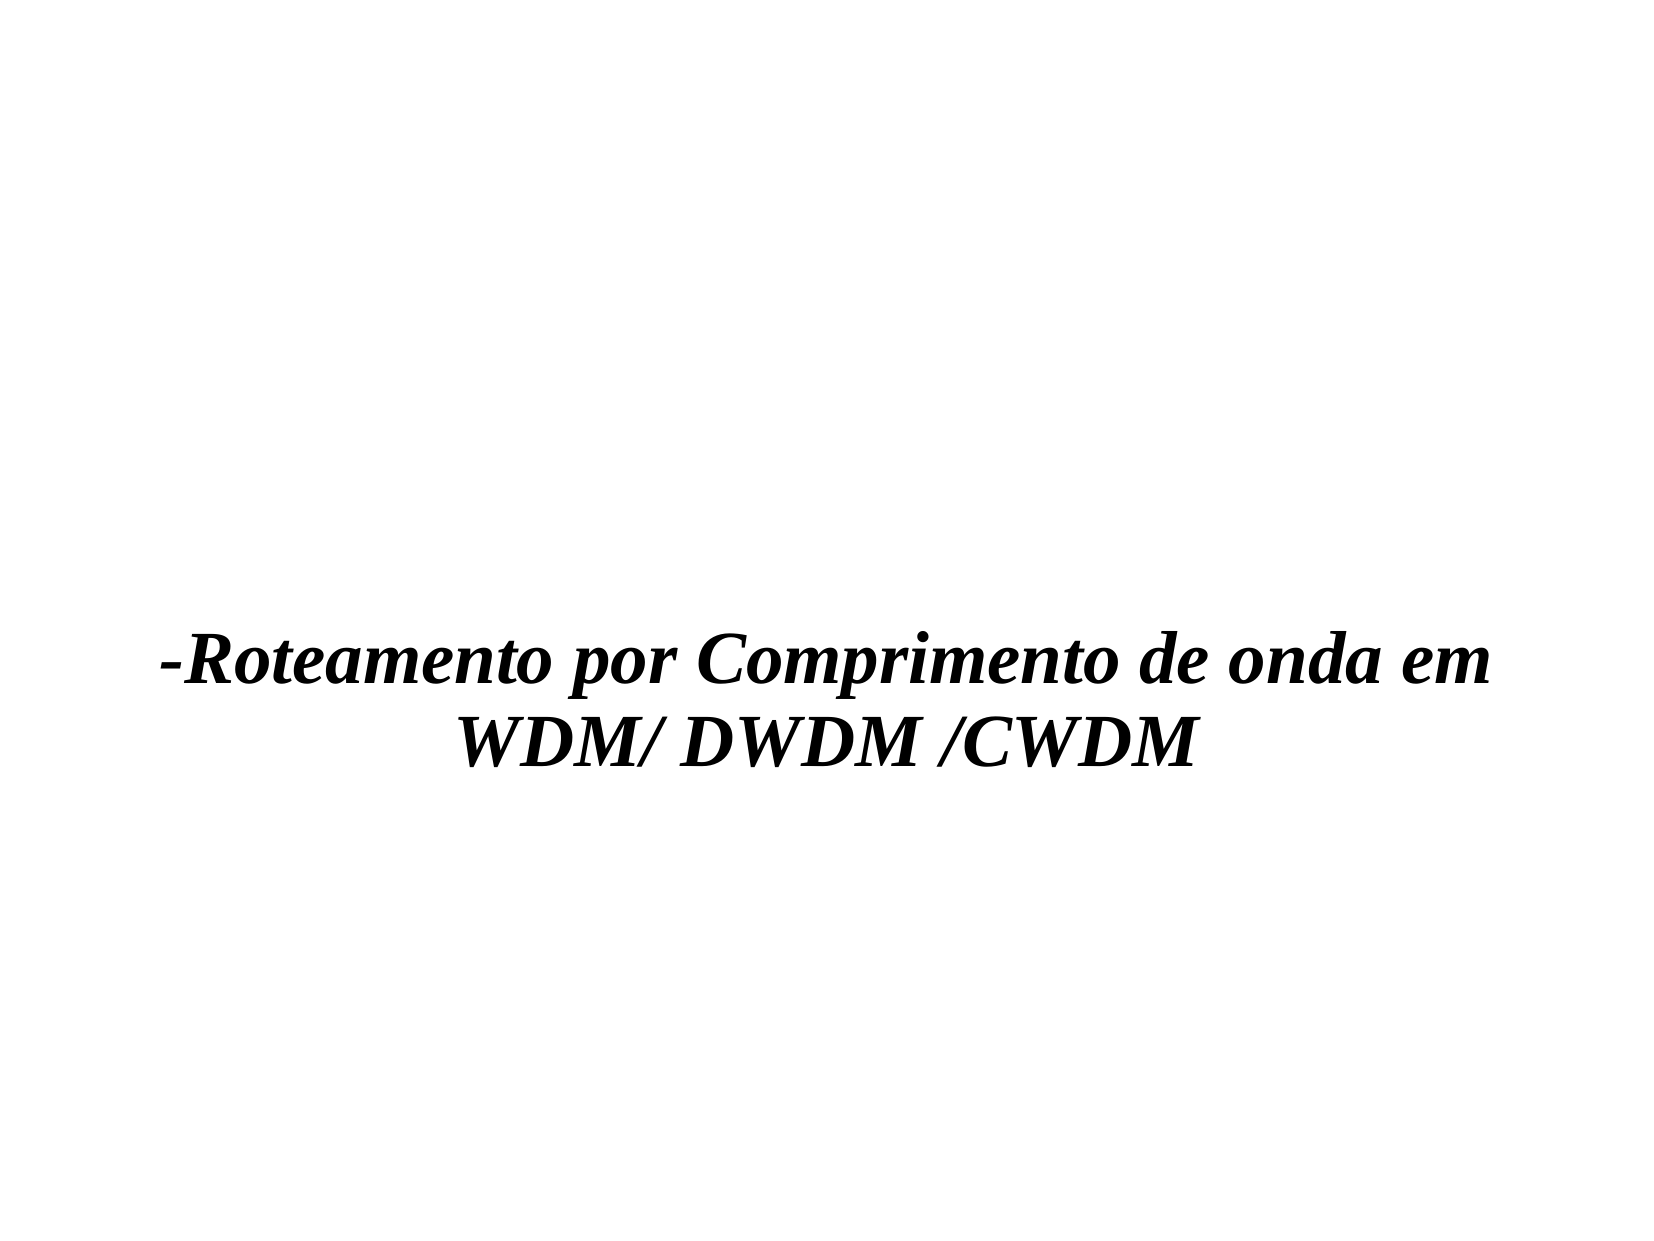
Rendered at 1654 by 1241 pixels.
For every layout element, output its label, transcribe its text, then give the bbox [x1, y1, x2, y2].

subtitle -Roteamento por Comprimento de onda em WDM/ DWDM /CWDM [82, 297, 1571, 1102]
